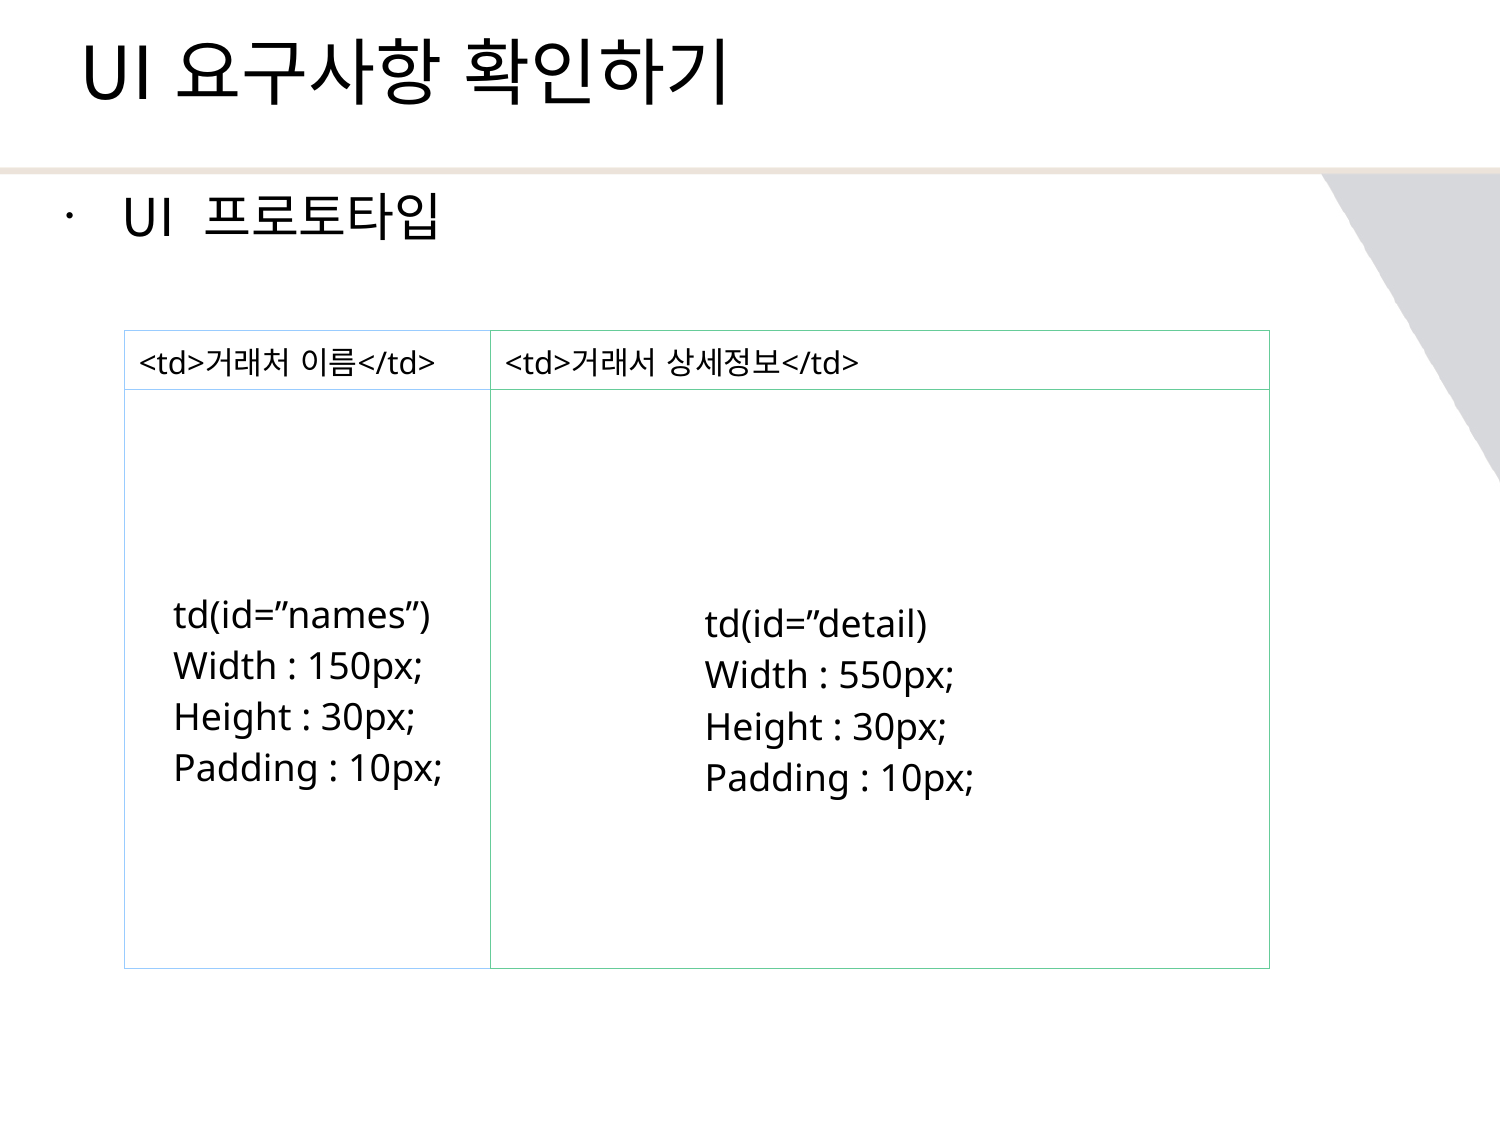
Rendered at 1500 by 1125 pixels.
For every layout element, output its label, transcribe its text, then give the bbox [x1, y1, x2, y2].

text_box [124, 382, 1270, 969]
text_box <td>거래서 상세정보</td> [490, 330, 1270, 382]
text_box td(id=”detail) Width : 550px; Height : 30px; Padding : 10px; [689, 590, 999, 778]
list UI 프로토타입 [50, 177, 1441, 1114]
title UI 요구사항 확인하기 [64, 19, 1322, 150]
text_box <td>거래처 이름</td> [124, 330, 490, 382]
text_box td(id=”names”) Width : 150px; Height : 30px; Padding : 10px; [158, 580, 467, 768]
picture [0, 0, 1500, 1125]
